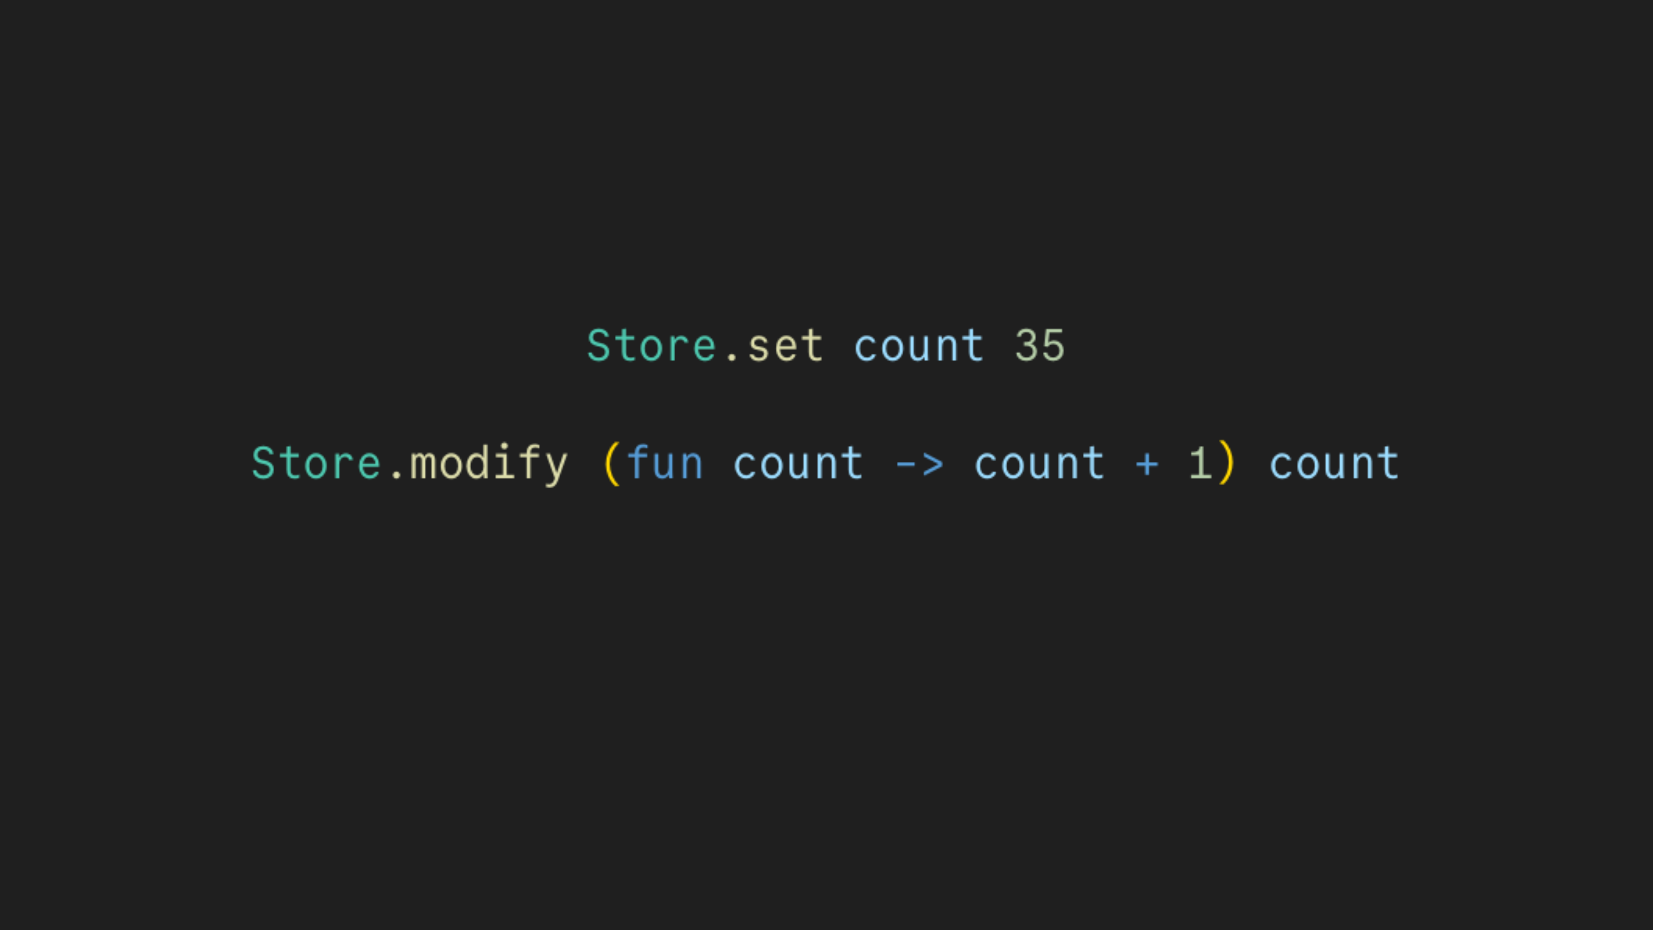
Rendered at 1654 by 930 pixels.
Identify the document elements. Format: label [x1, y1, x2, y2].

picture [575, 323, 1078, 376]
picture [238, 434, 1415, 496]
